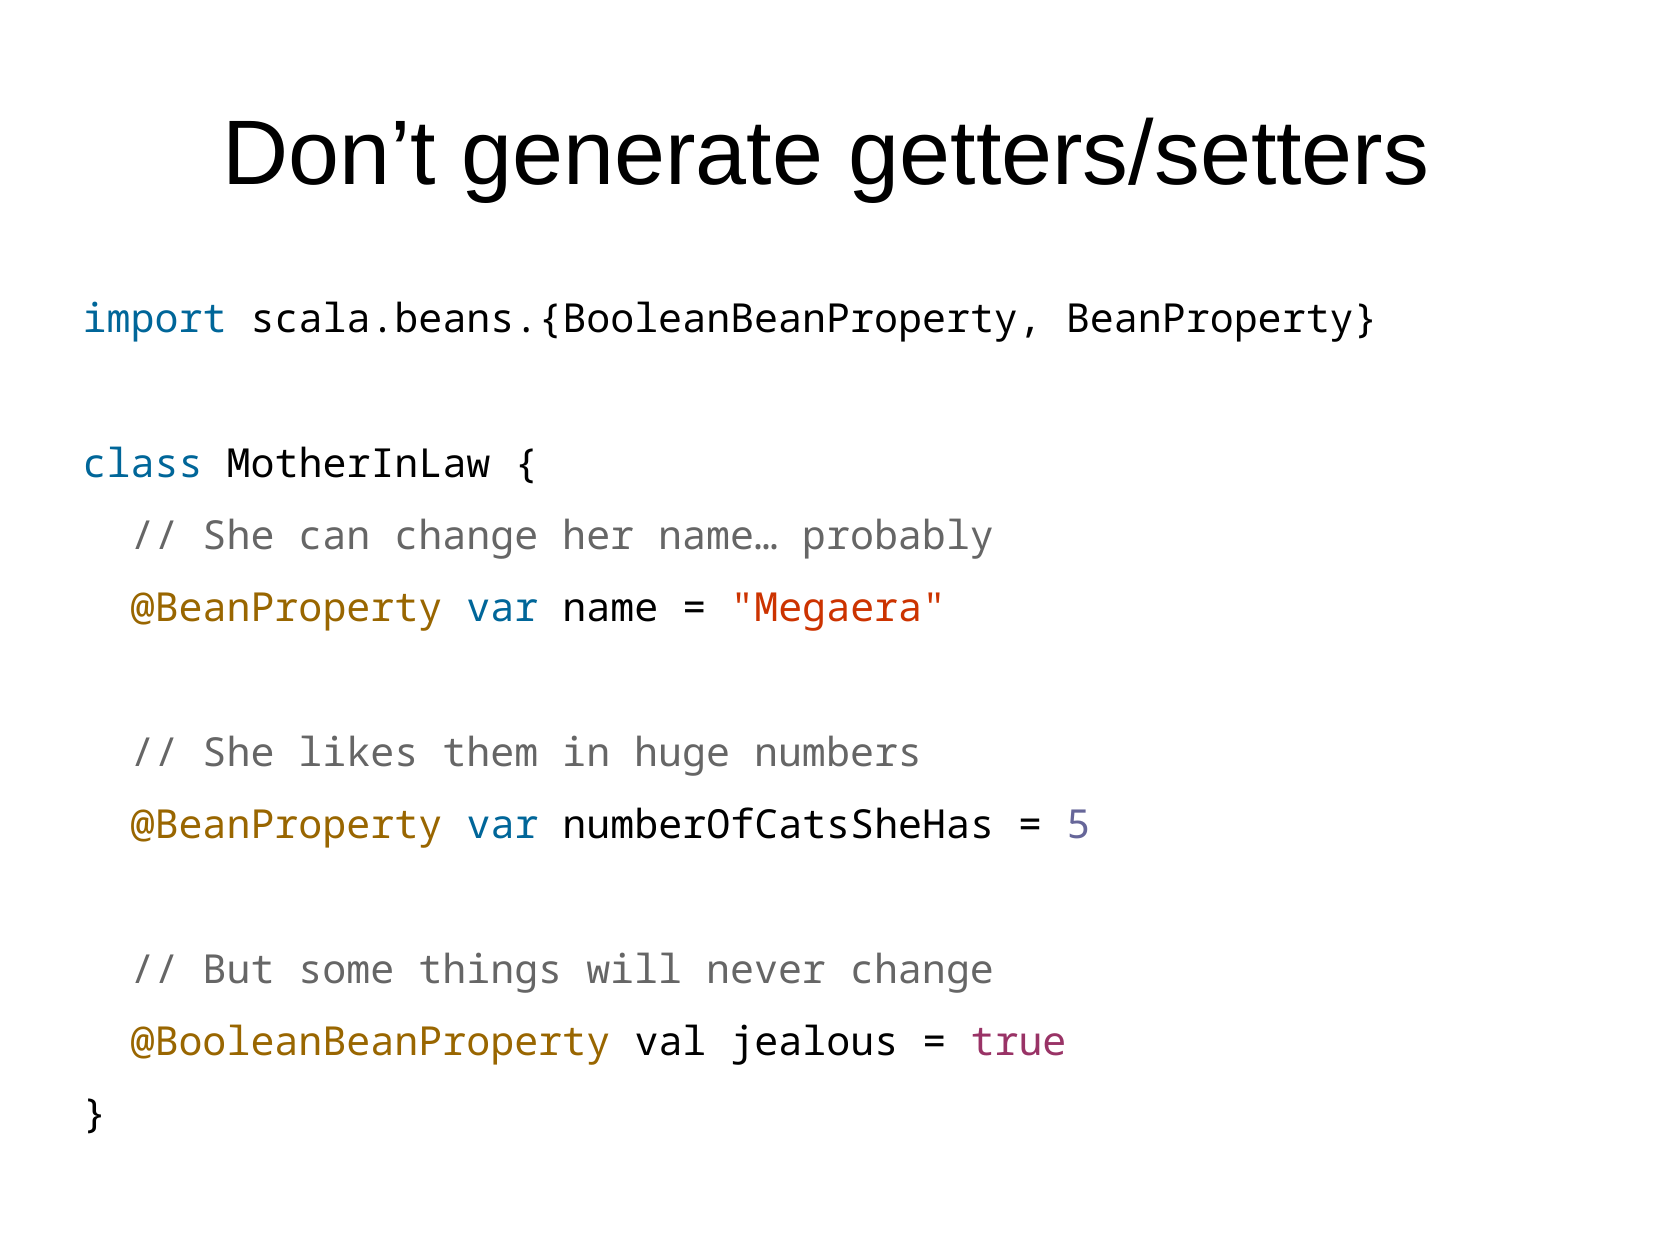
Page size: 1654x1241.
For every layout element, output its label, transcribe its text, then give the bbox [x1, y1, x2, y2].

title Don’t generate getters/setters [82, 49, 1571, 257]
list import scala.beans.{BooleanBeanProperty, BeanProperty} class MotherInLaw { // She can change her name… probably @BeanProperty var name = "Megaera" // She likes them in huge numbers @BeanProperty var numberOfCatsSheHas = 5 // But some things will never change @BooleanBeanProperty val jealous = true } [82, 290, 1571, 1152]
